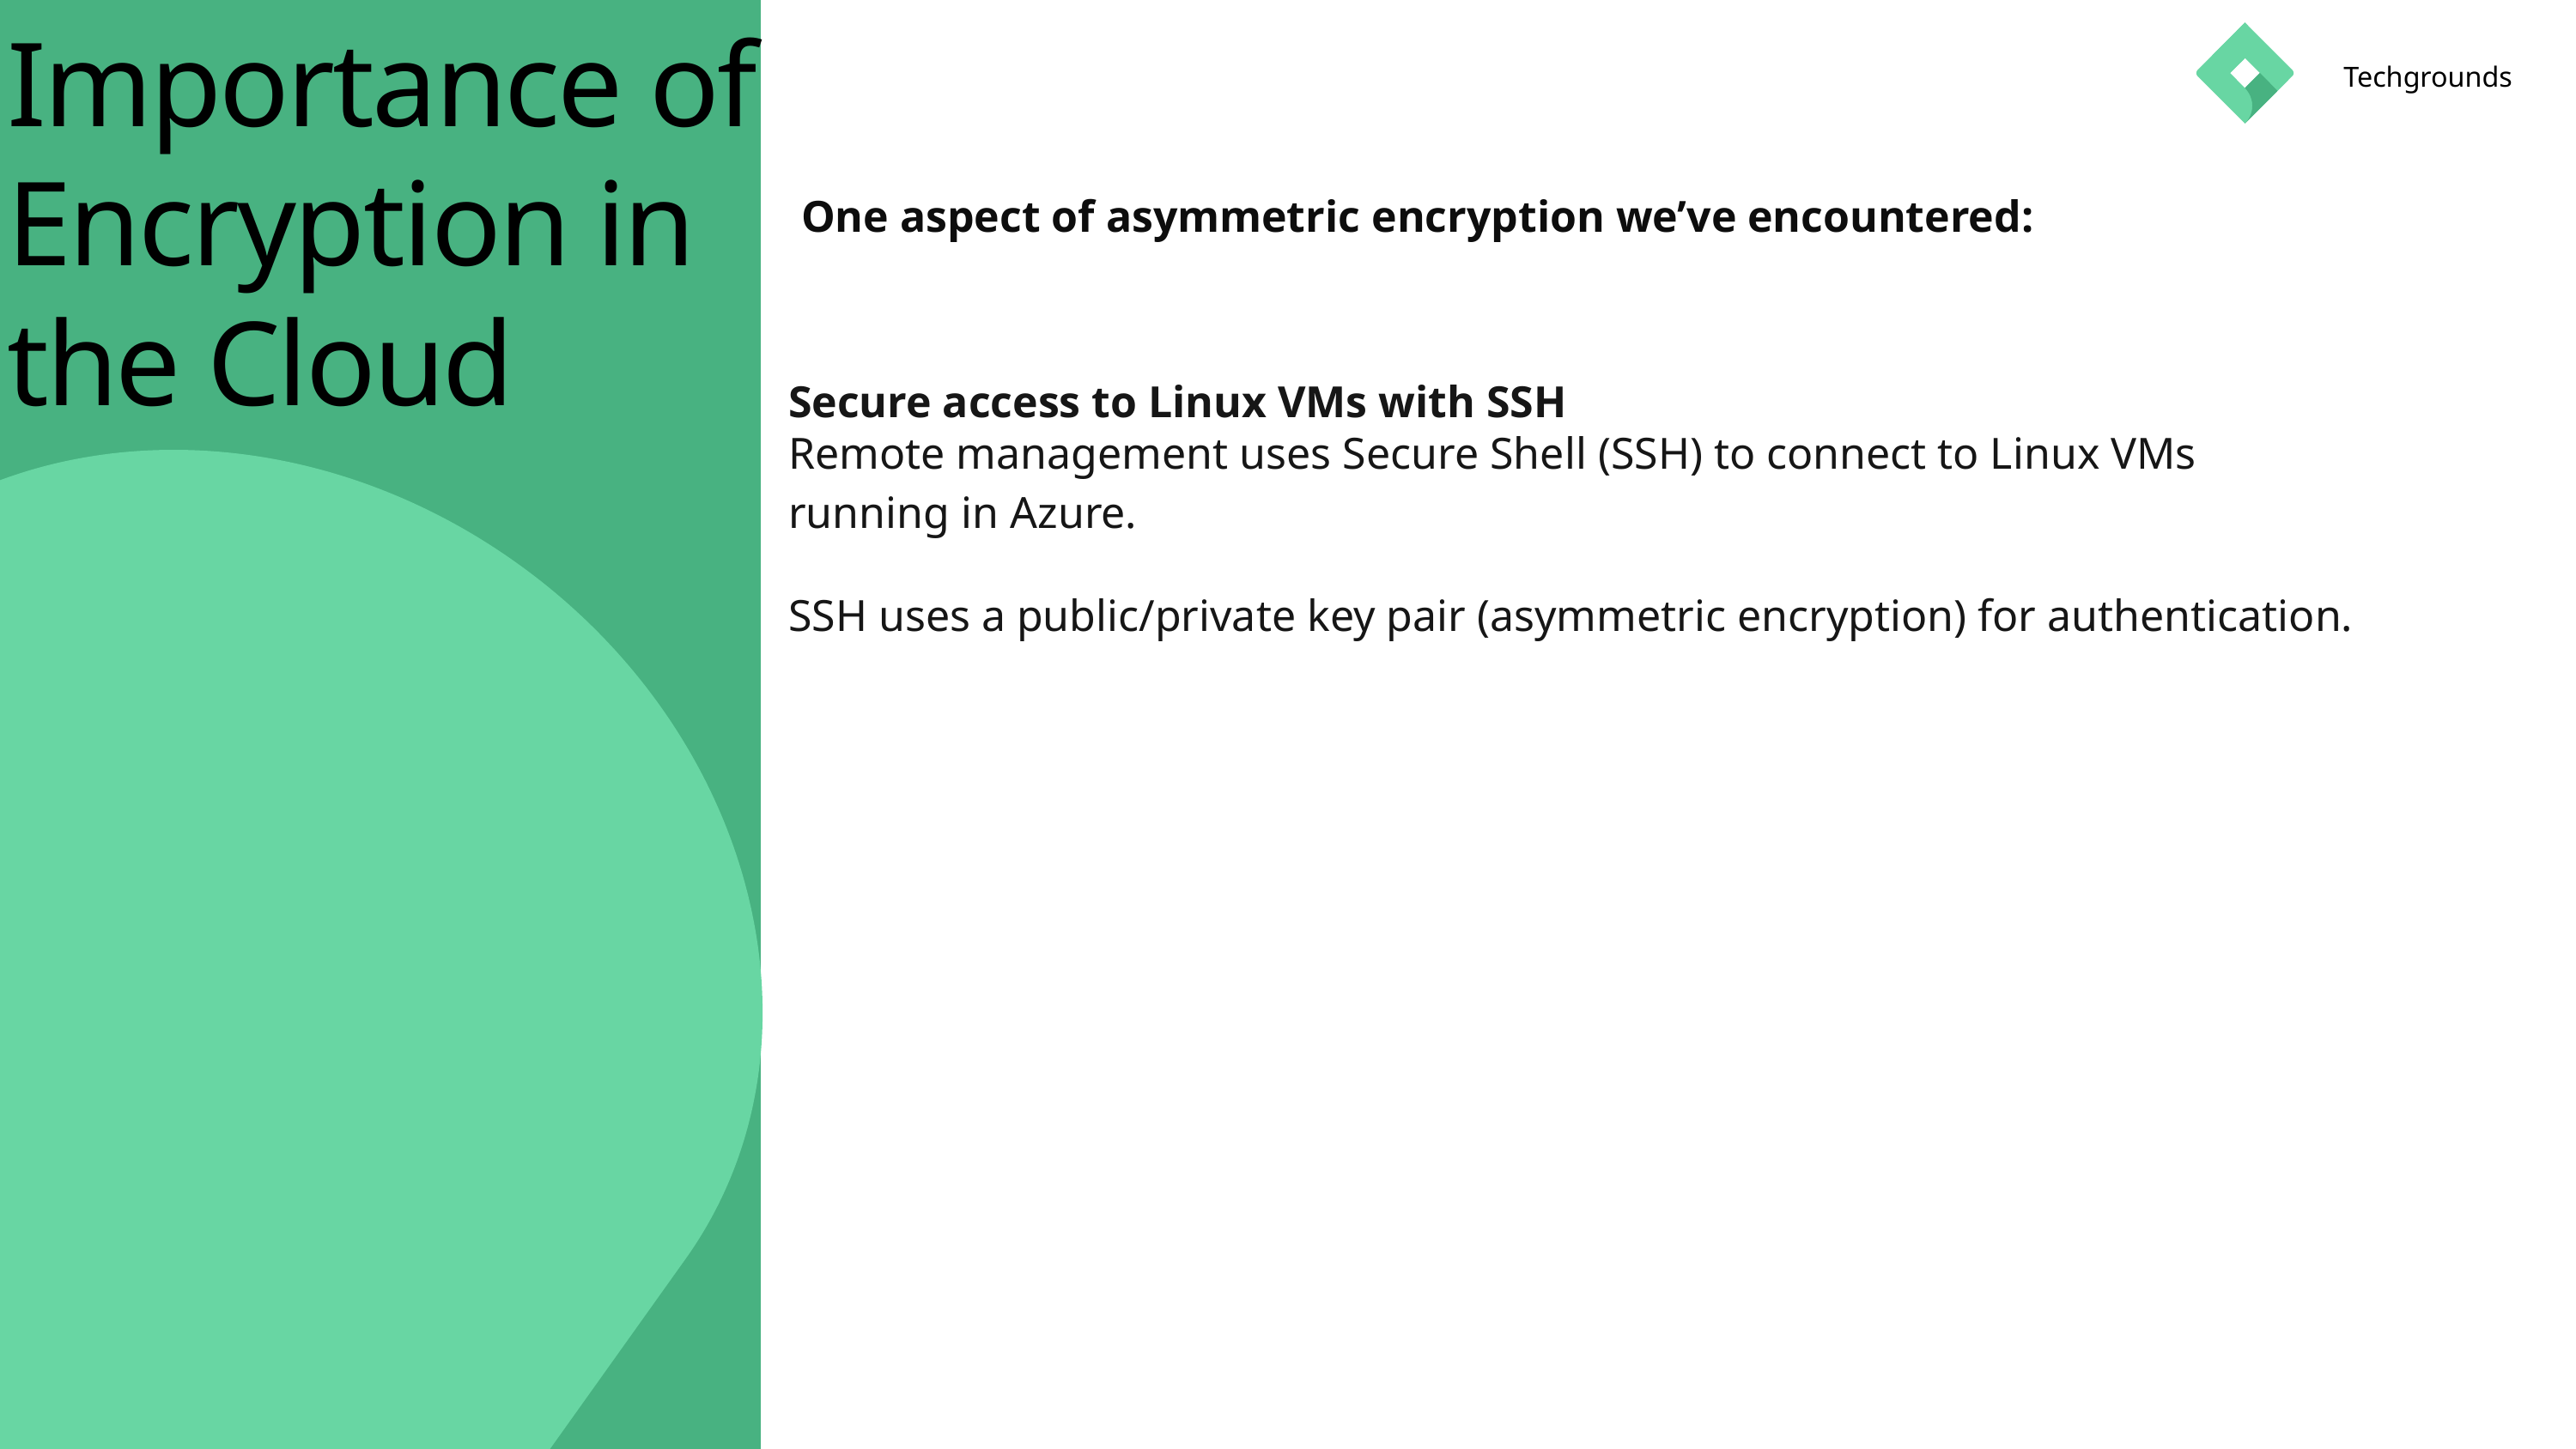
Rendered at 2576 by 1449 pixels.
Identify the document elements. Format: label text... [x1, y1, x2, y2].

text_box Secure access to Linux VMs with SSH Remote management uses Secure Shell (SSH) to connect to Linux VMs running in Azure. SSH uses a public/private key pair (asymmetric encryption) for authentication. [2344, 321, 2361, 745]
text_box [2196, 22, 2294, 124]
text_box [0, 0, 763, 1449]
text_box One aspect of asymmetric encryption we’ve encountered: [788, 183, 2344, 1132]
text_box Techgrounds [2343, 53, 2576, 94]
text_box Importance of Encryption in the Cloud [7, 10, 1076, 429]
